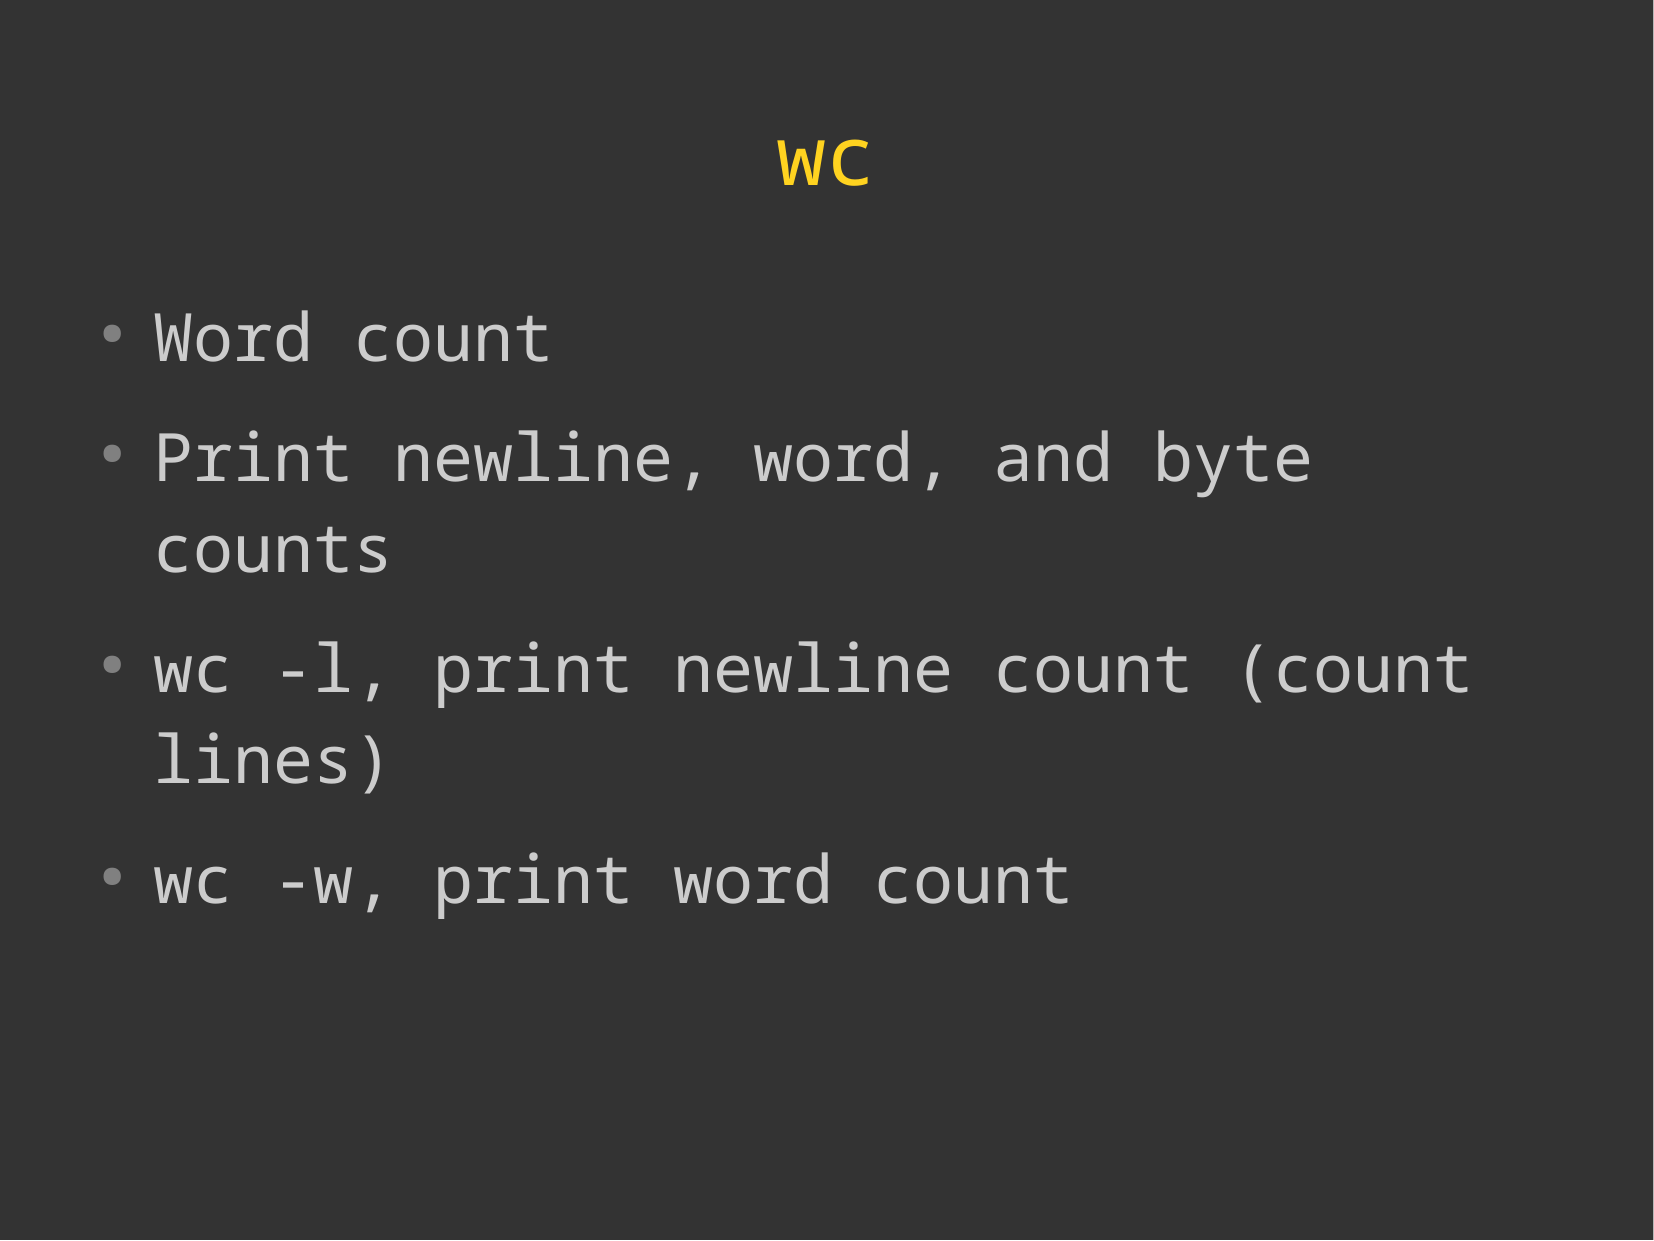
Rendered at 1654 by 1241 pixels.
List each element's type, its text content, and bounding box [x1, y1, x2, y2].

title wc [82, 49, 1571, 257]
list Word count Print newline, word, and byte counts wc -l, print newline count (count lines) wc -w, print word count [82, 290, 1538, 1010]
